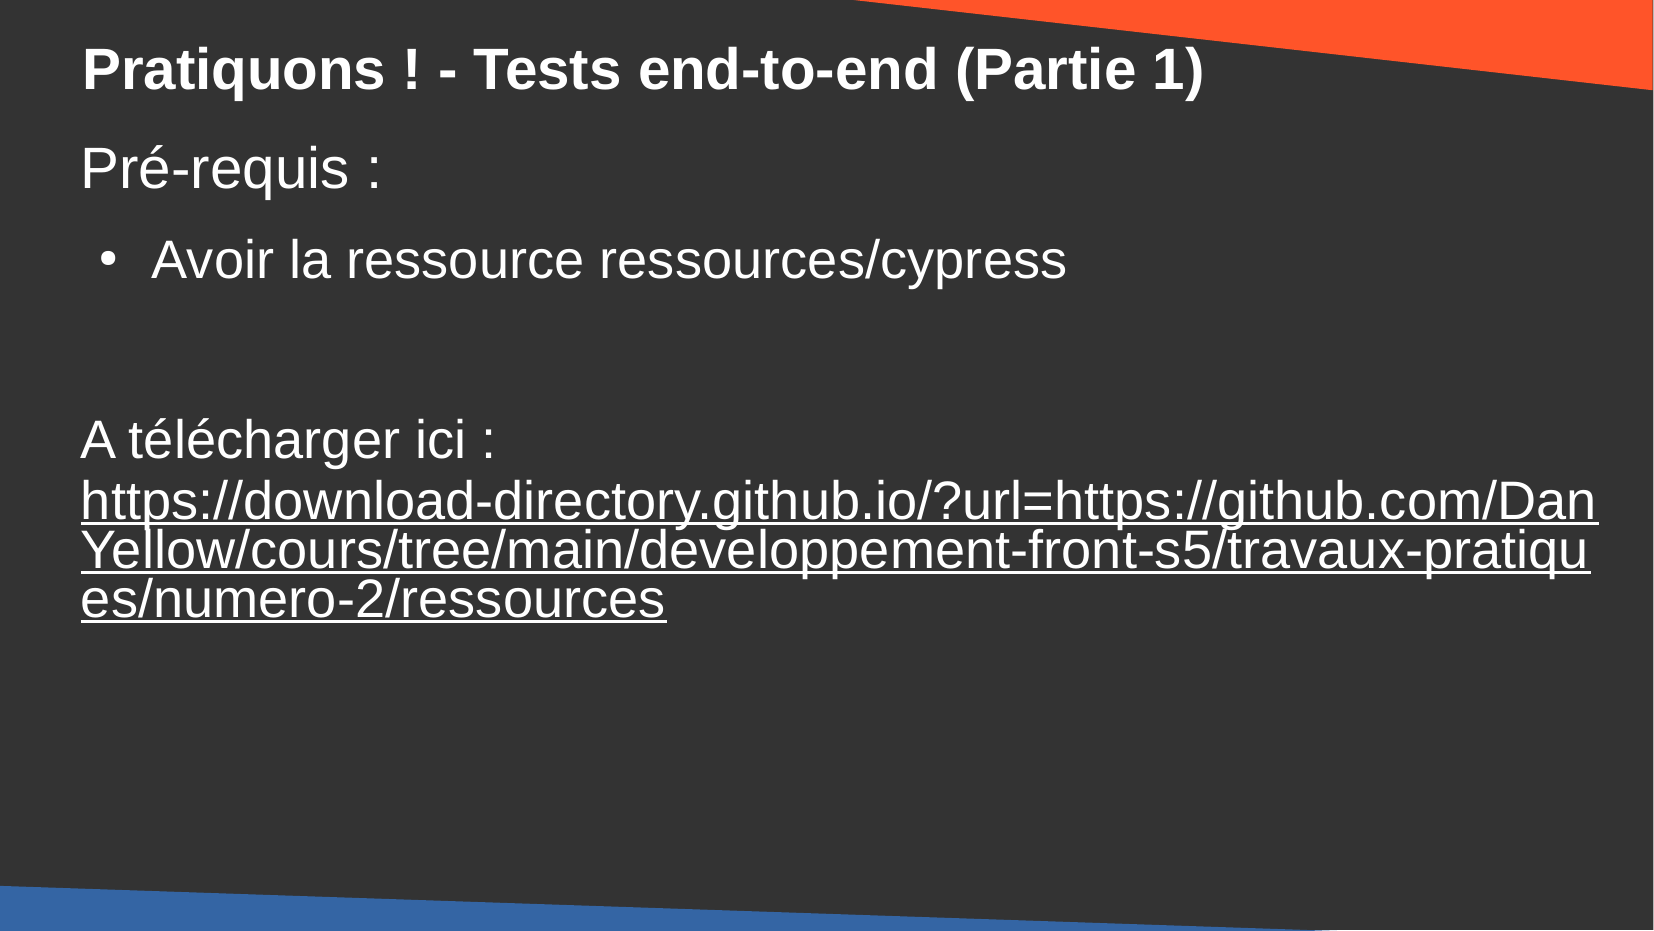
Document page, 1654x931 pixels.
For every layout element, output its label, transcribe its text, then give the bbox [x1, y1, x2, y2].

text_box [853, 0, 1653, 91]
title Pratiquons ! - Tests end-to-end (Partie 1) [82, 37, 1571, 114]
text_box [0, 885, 1337, 931]
list Pré-requis : Avoir la ressource ressources/cypress A télécharger ici : https://download-directory.github.io/?url=https://github.com/DanYellow/cours/tree/main/developpement-front-s5/travaux-pratiques/numero-2/ressources [80, 135, 1620, 721]
